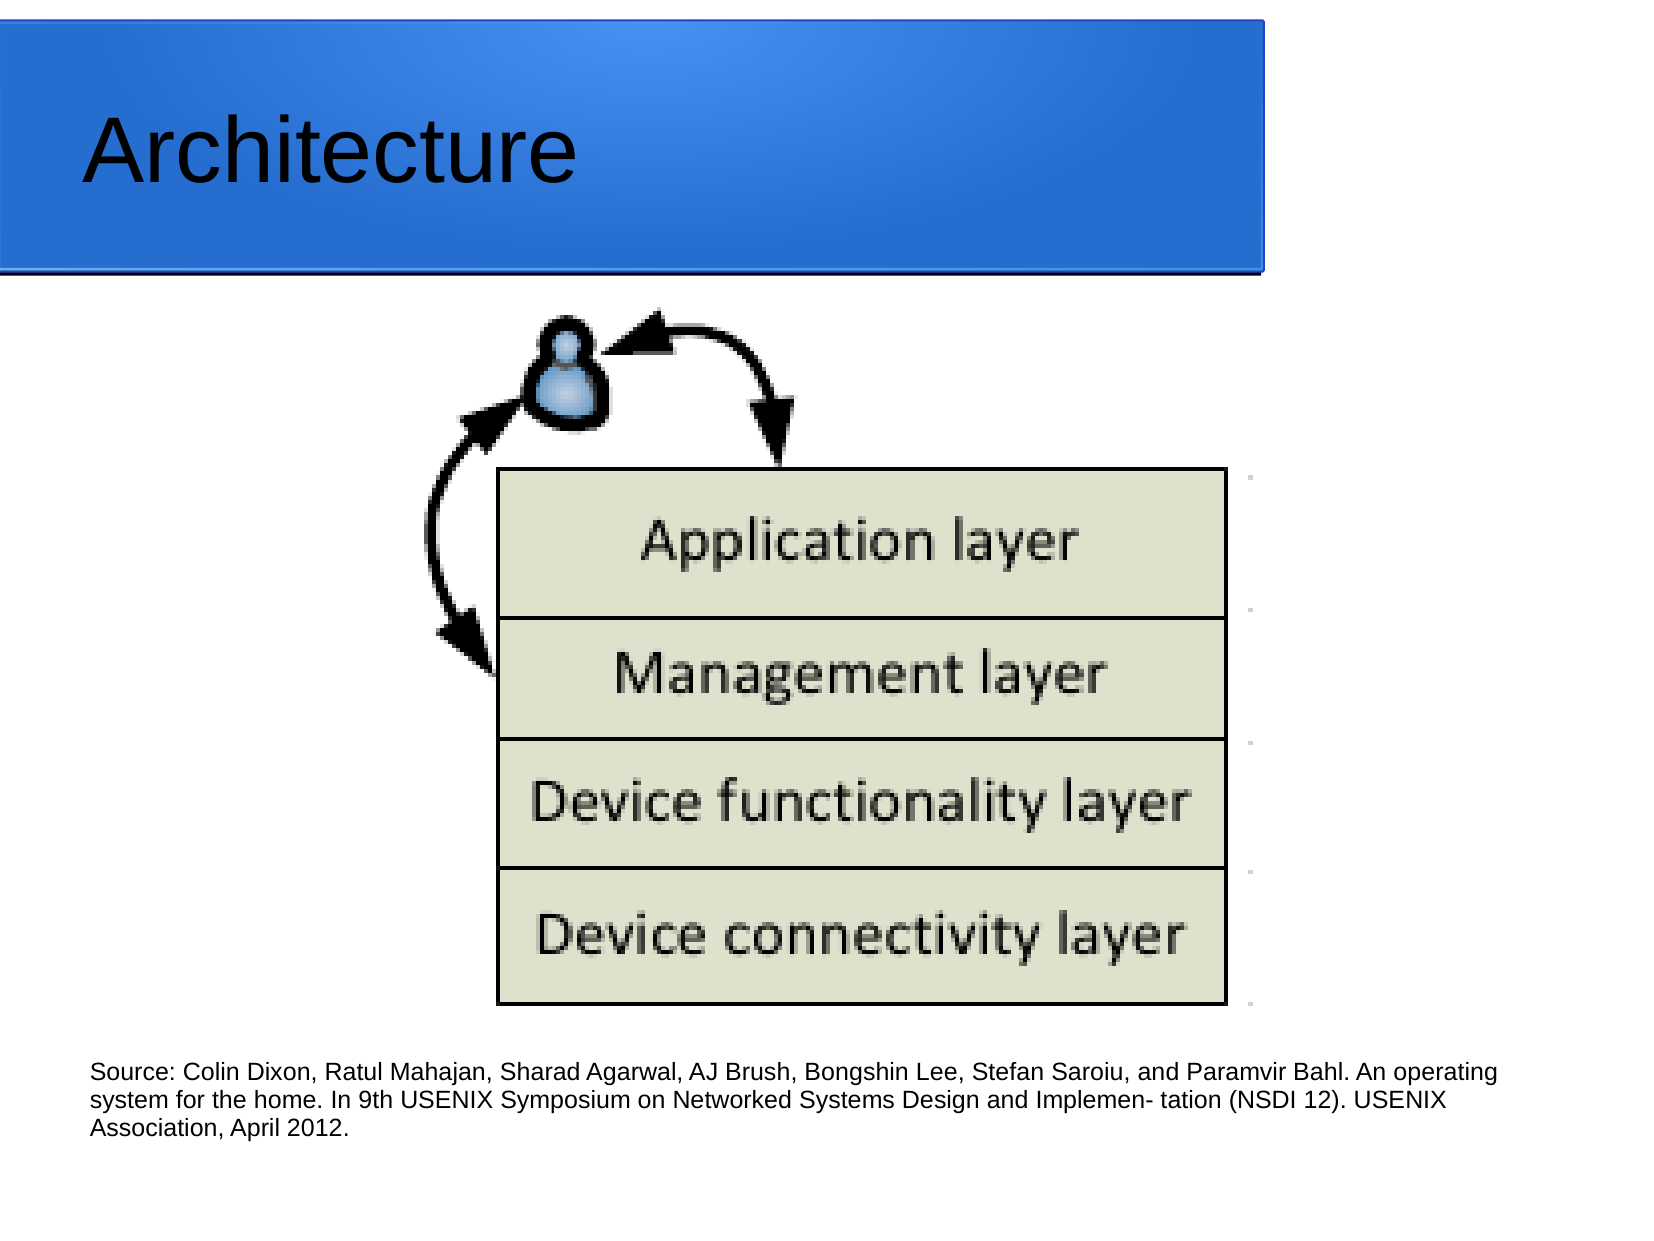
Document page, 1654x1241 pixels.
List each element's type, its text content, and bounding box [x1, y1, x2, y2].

picture [400, 299, 1253, 1019]
title Architecture [82, 47, 1235, 252]
text_box Source: Colin Dixon, Ratul Mahajan, Sharad Agarwal, AJ Brush, Bongshin Lee, Stefan Saroiu, and Paramvir Bahl. An operating system for the home. In 9th USENIX Symposium on Networked Systems Design and Implemen- tation (NSDI 12). USENIX Association, April 2012. [75, 1050, 1561, 1150]
